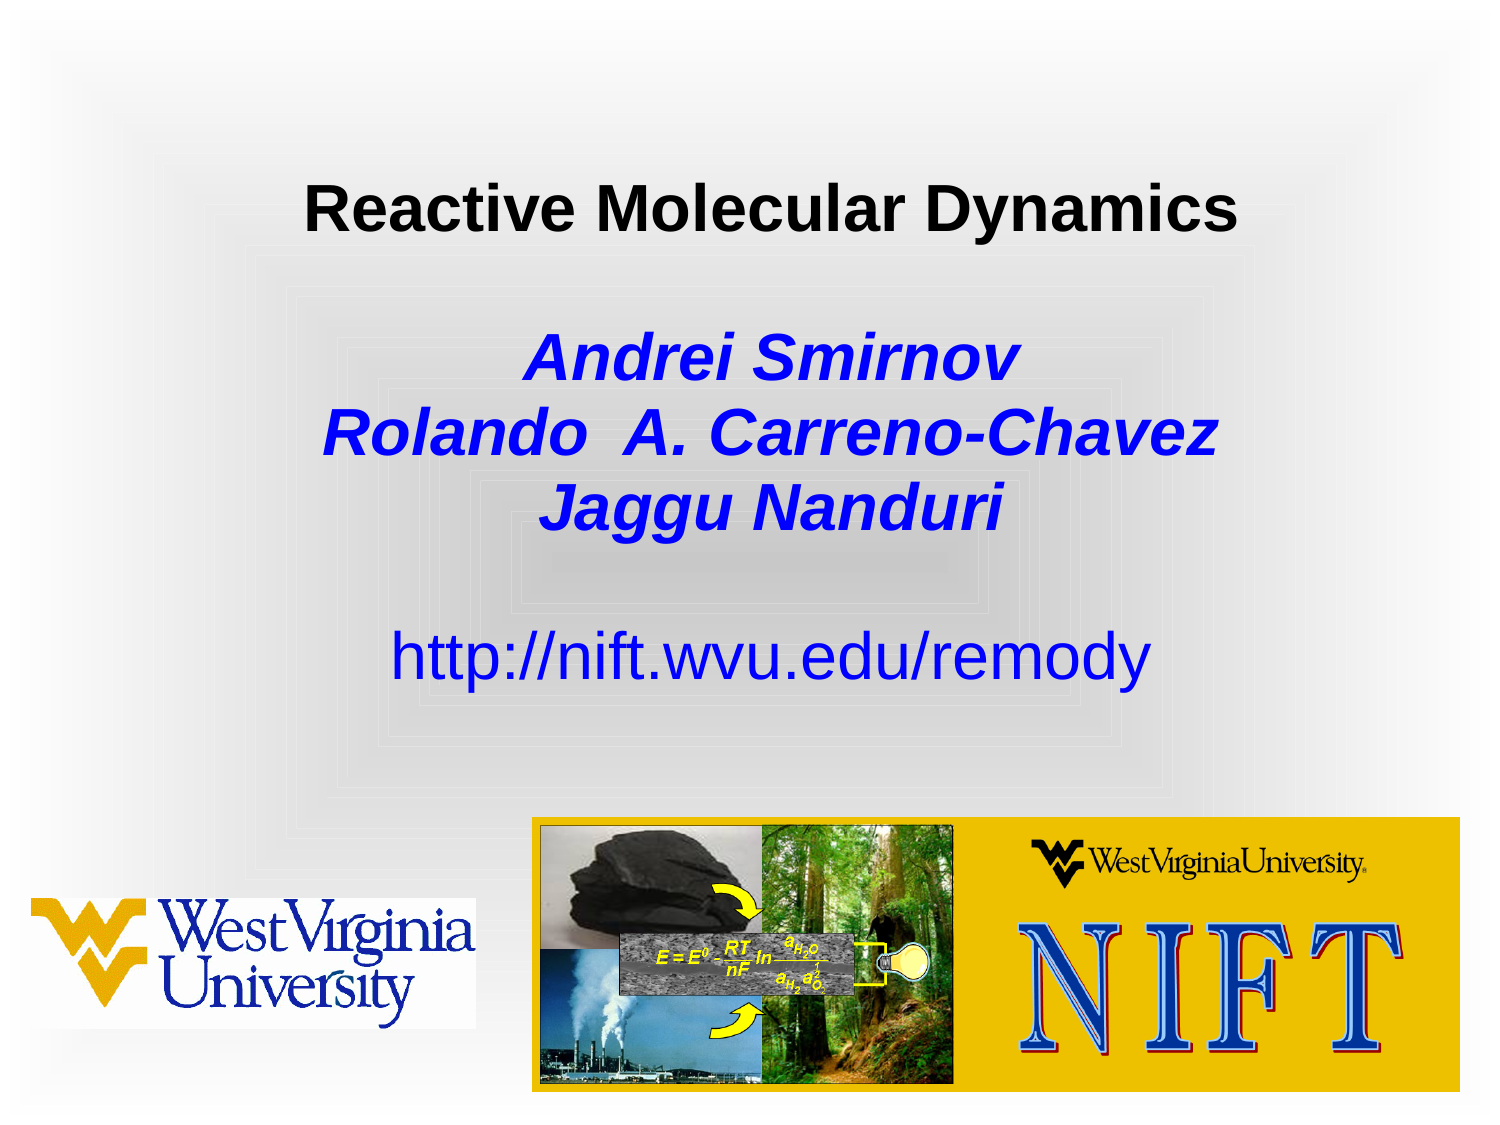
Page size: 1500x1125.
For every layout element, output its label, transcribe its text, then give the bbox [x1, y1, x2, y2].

picture [532, 817, 1460, 1092]
title Reactive Molecular Dynamics Andrei Smirnov Rolando A. Carreno-Chavez Jaggu Nanduri http://nift.wvu.edu/remody [85, 41, 1458, 823]
